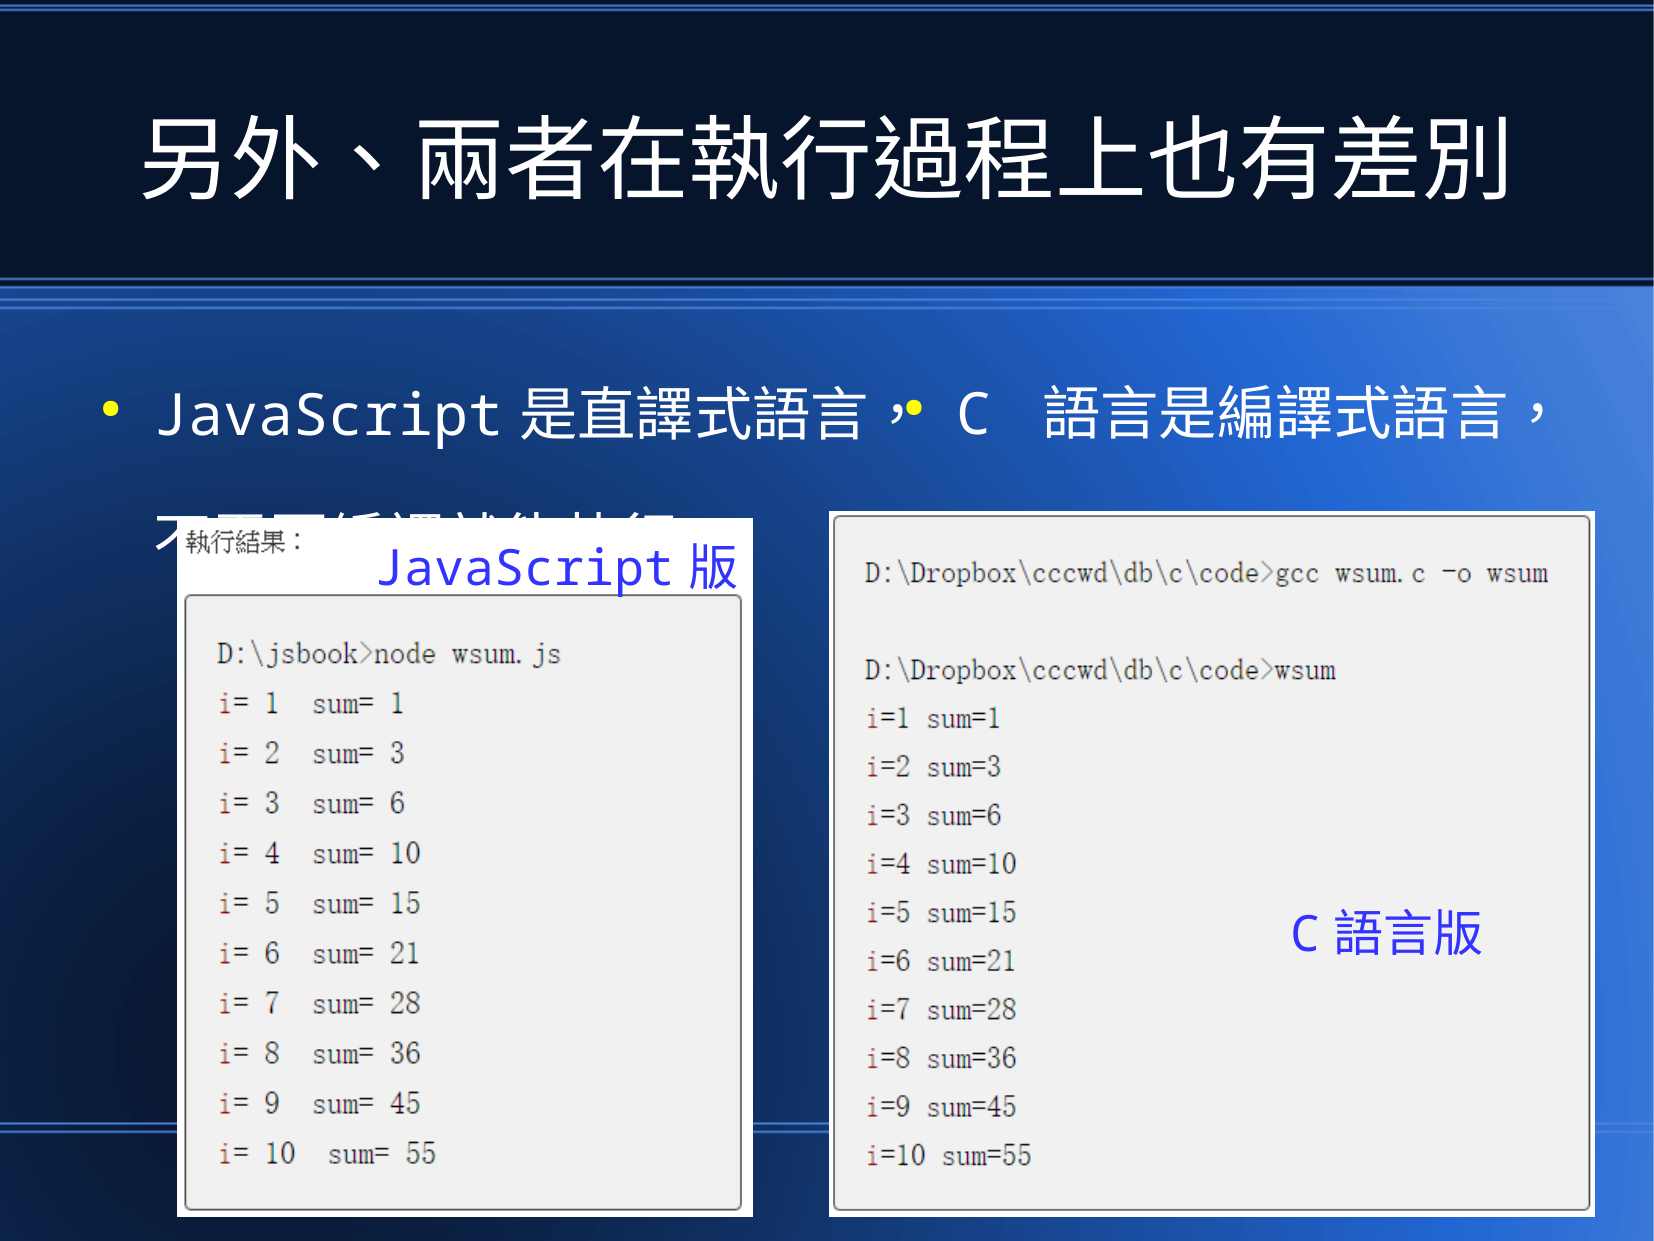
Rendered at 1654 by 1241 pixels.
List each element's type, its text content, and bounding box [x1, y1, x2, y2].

picture [829, 511, 1595, 1217]
list JavaScript是直譯式語言， 不需要編譯就能執行 [82, 325, 885, 1241]
picture [0, 0, 1654, 1241]
text_box C語言版 [1275, 885, 1493, 961]
picture [177, 518, 753, 1217]
title 另外、兩者在執行過程上也有差別 [82, 49, 1571, 257]
list C 語言是編譯式語言， 需要編譯才能執行。 [885, 325, 1654, 1241]
text_box JavaScript版 [359, 520, 702, 596]
